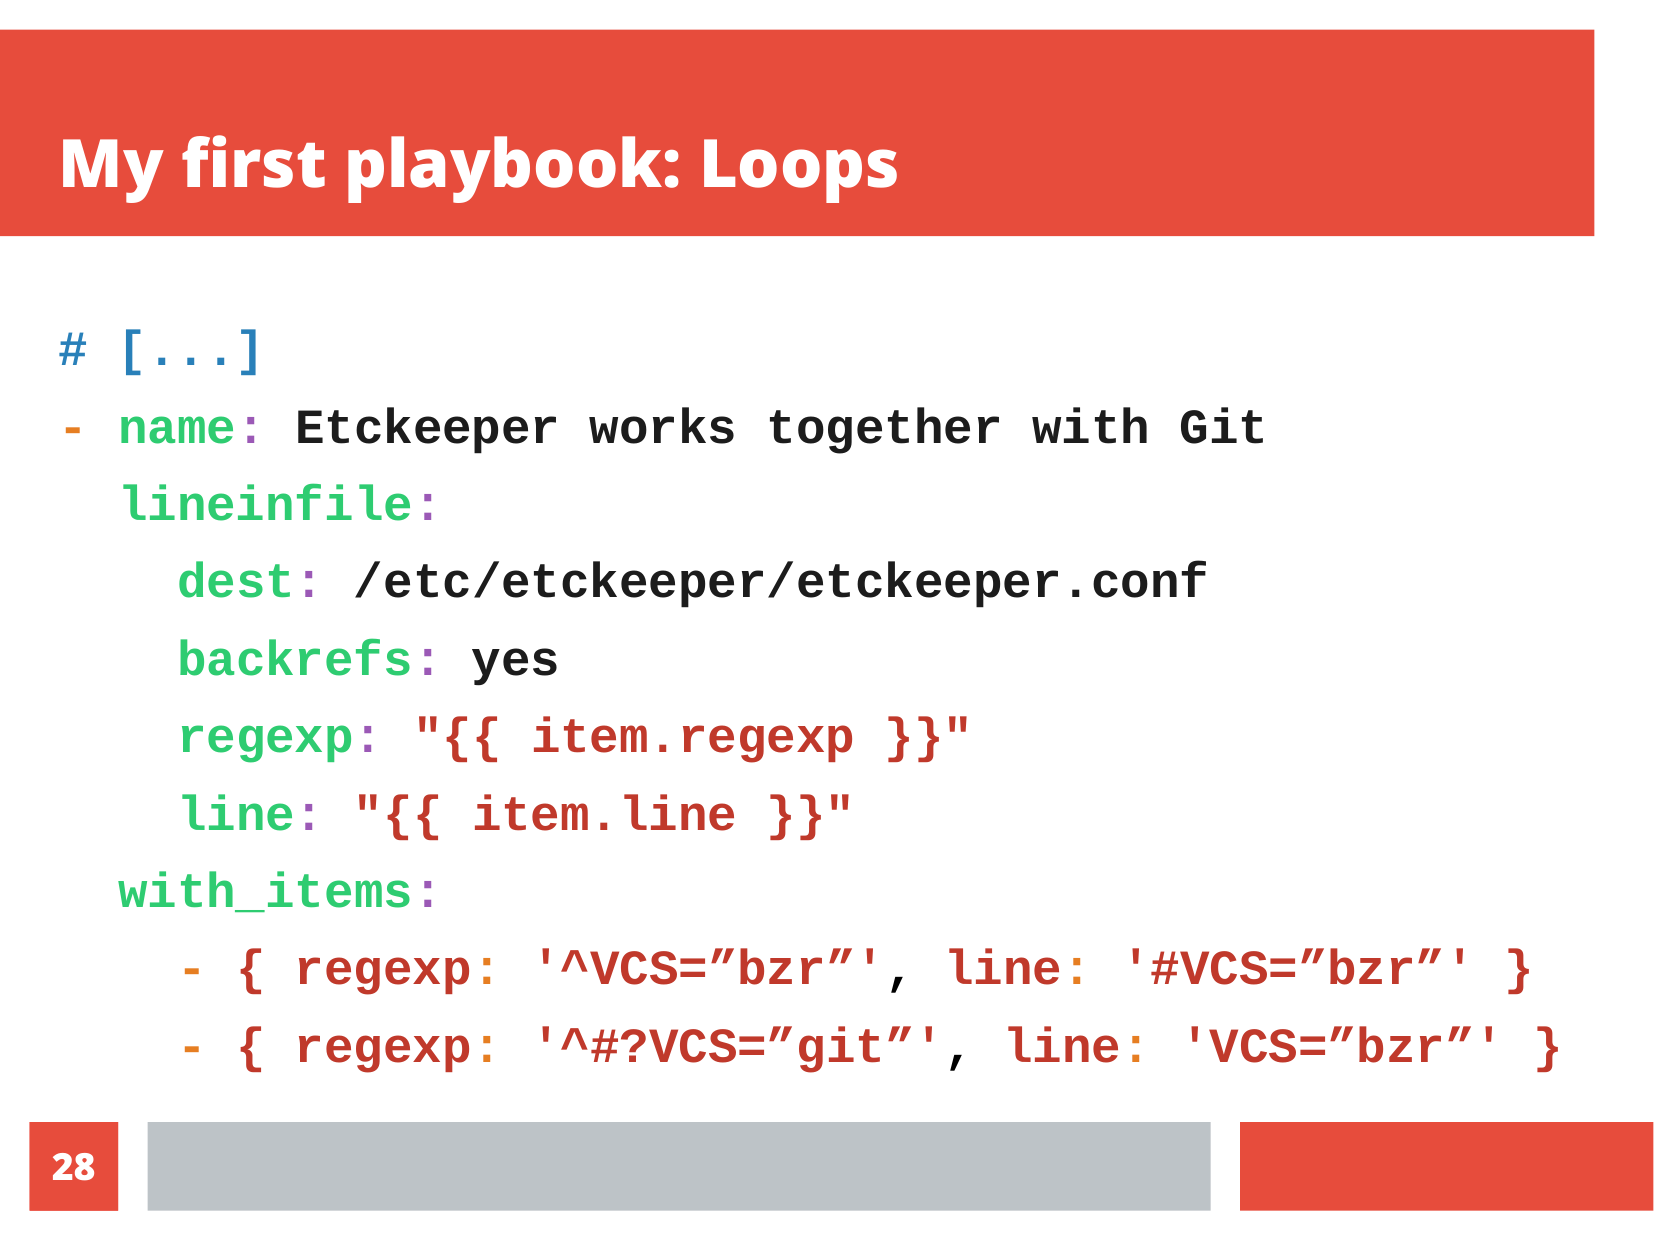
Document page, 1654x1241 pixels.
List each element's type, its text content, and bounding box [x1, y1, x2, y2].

list # [...] - name: Etckeeper works together with Git lineinfile: dest: /etc/etckeeper/etckeeper.conf backrefs: yes regexp: "{{ item.regexp }}" line: "{{ item.line }}" with_items: - { regexp: '^VCS=”bzr”', line: '#VCS=”bzr”' } - { regexp: '^#?VCS=”git”', line: 'VCS=”bzr”' } [59, 324, 1565, 1093]
title My first playbook: Loops [59, 59, 1595, 207]
